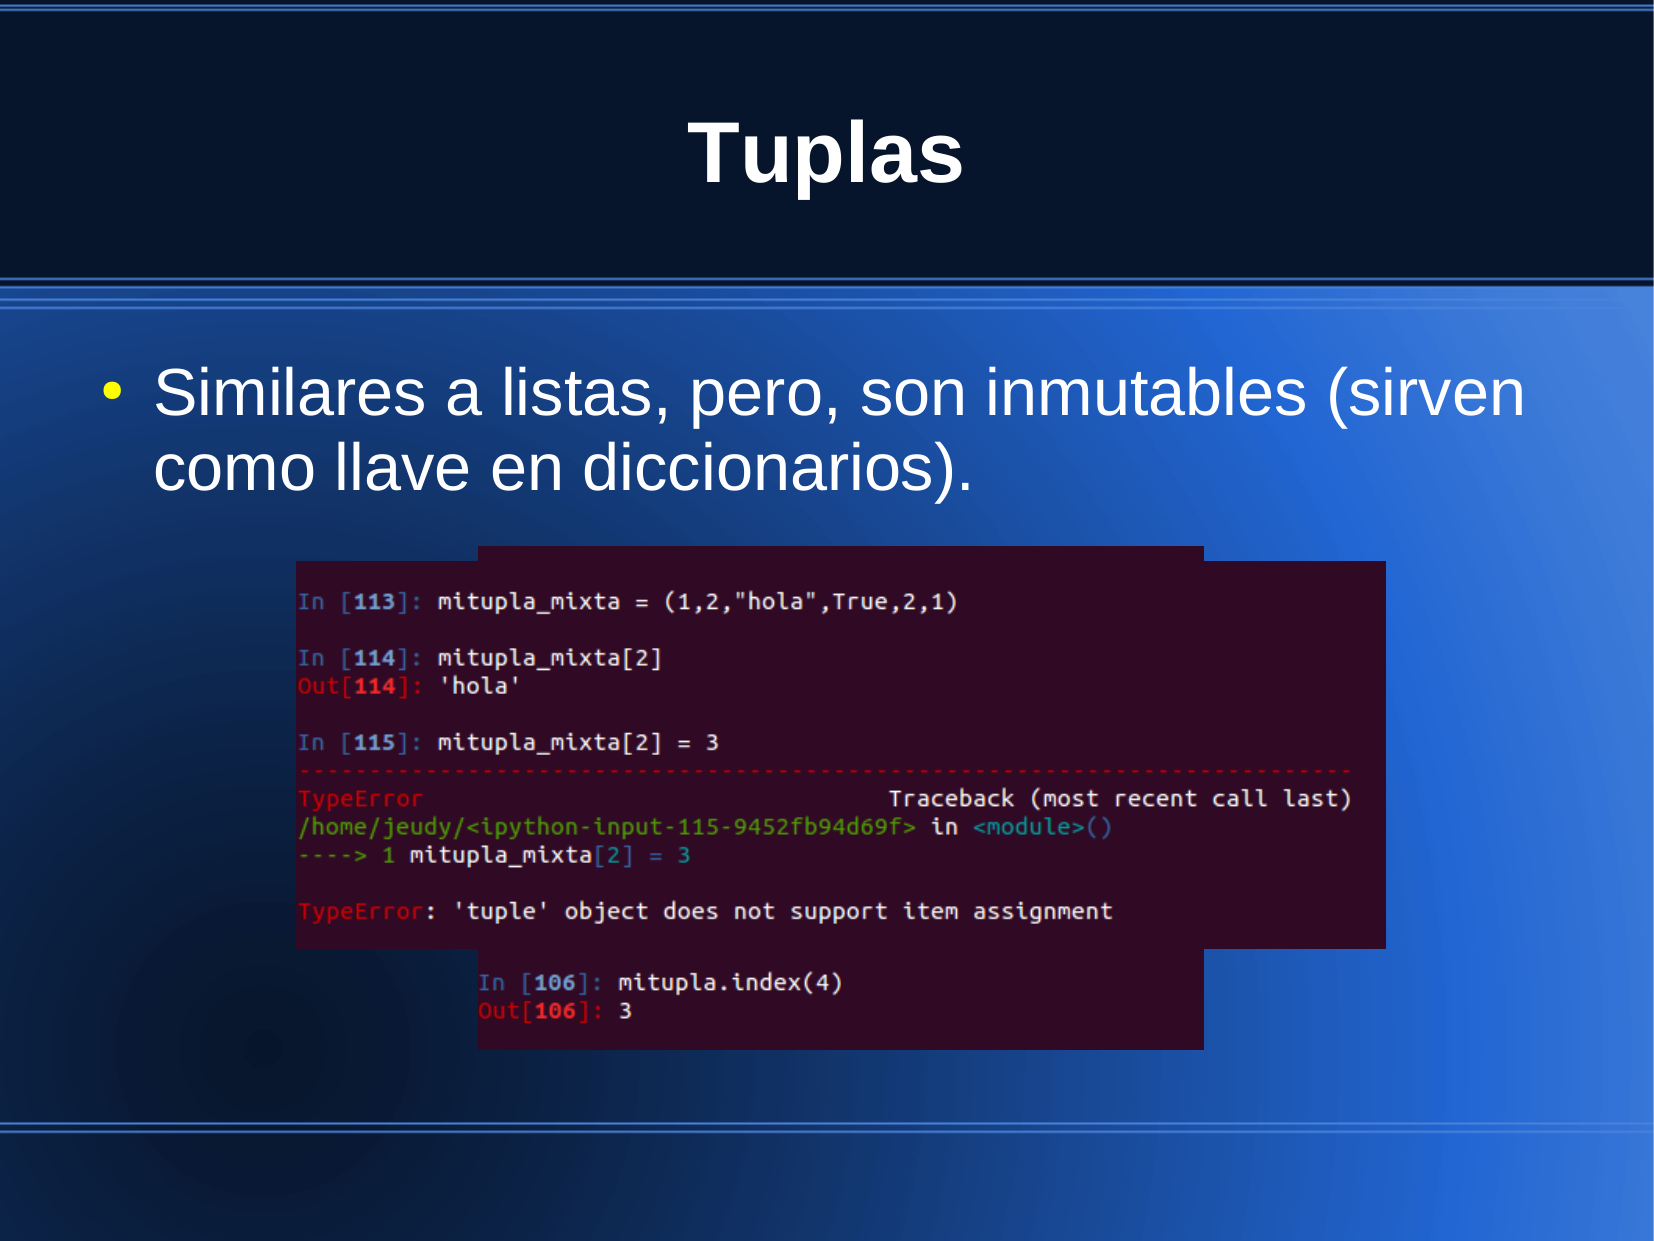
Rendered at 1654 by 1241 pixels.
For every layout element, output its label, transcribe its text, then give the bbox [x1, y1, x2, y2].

title Tuplas [82, 49, 1571, 257]
list Similares a listas, pero, son inmutables (sirven como llave en diccionarios). [82, 355, 1571, 1075]
picture [0, 0, 1654, 1241]
